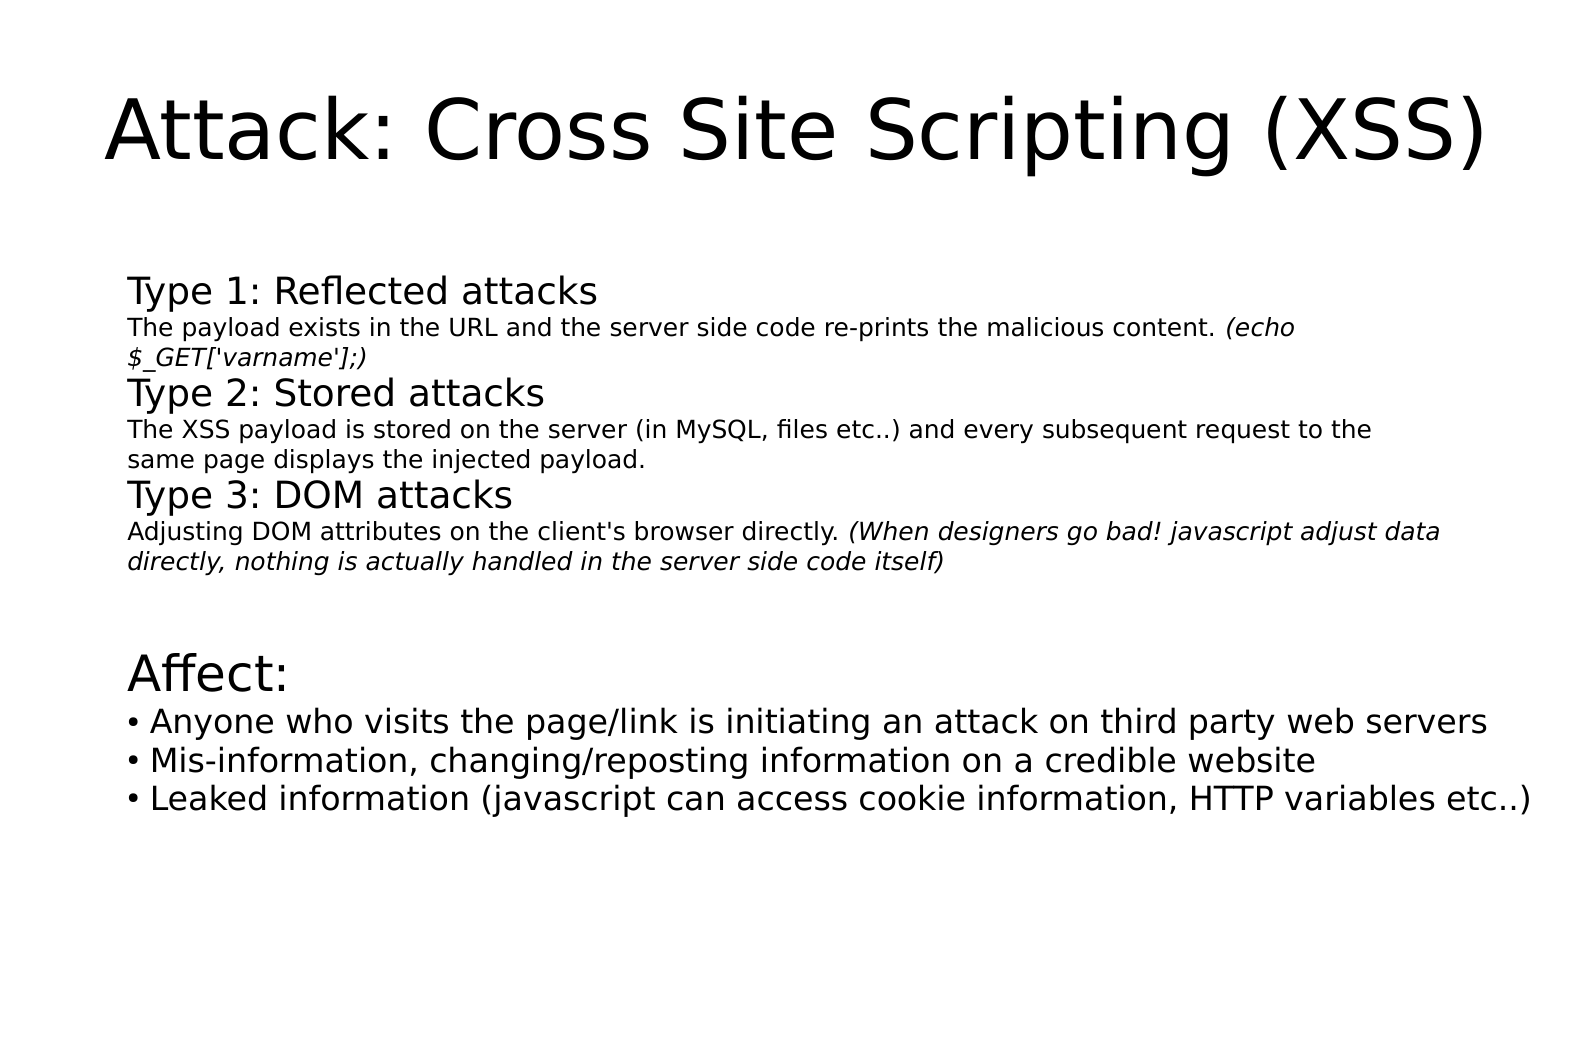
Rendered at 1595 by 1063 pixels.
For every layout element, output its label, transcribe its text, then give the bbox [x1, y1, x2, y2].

text_box Affect: Anyone who visits the page/link is initiating an attack on third party web servers Mis-information, changing/reposting information on a credible website Leaked information (javascript can access cookie information, HTTP variables etc..) [112, 637, 1576, 901]
title Attack: Cross Site Scripting (XSS) [79, 42, 1515, 220]
text_box Type 1: Reflected attacks The payload exists in the URL and the server side code re-prints the malicious content. (echo $_GET['varname'];) Type 2: Stored attacks The XSS payload is stored on the server (in MySQL, files etc..) and every subsequent request to the same page displays the injected payload. Type 3: DOM attacks Adjusting DOM attributes on the client's browser directly. (When designers go bad! javascript adjust data directly, nothing is actually handled in the server side code itself) [112, 262, 1463, 584]
